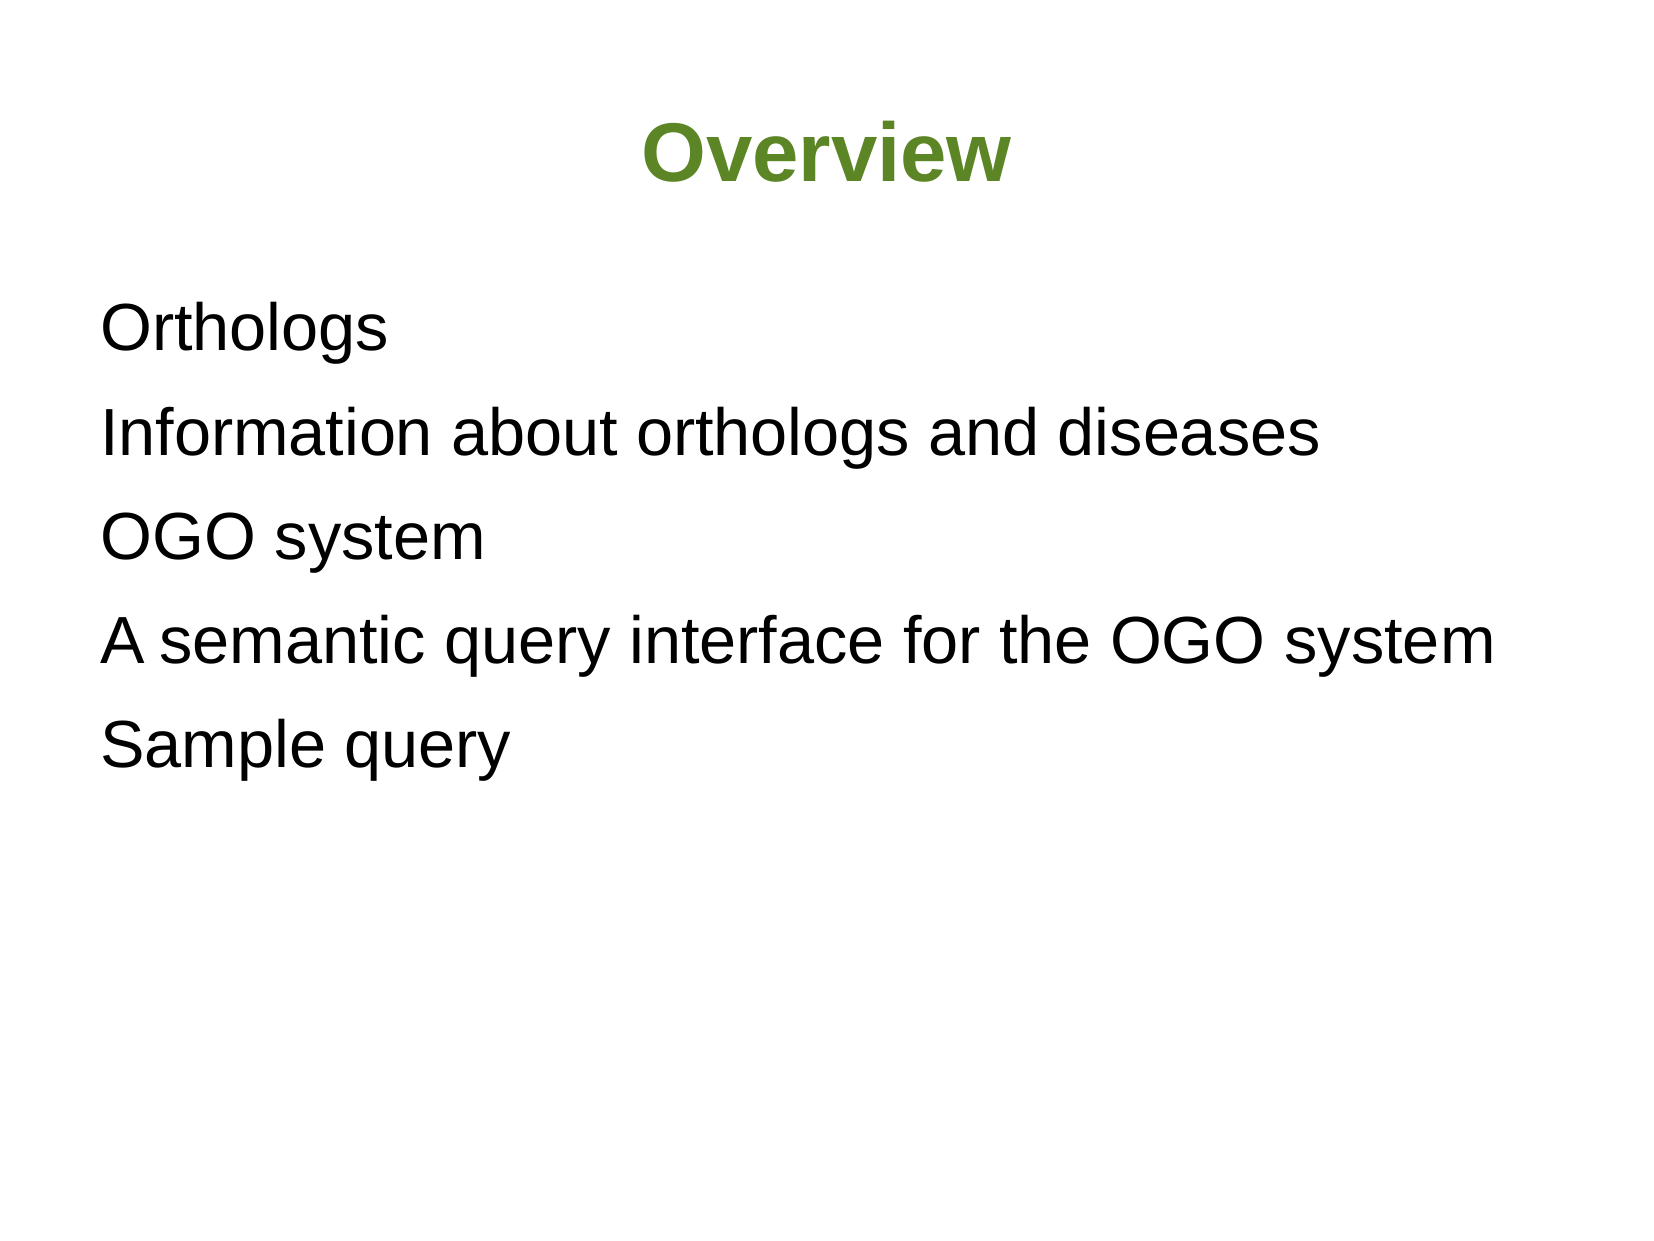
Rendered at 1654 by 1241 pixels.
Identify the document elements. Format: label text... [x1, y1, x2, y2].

title Overview [82, 49, 1571, 257]
list Orthologs Information about orthologs and diseases OGO system A semantic query interface for the OGO system Sample query [82, 290, 1571, 1109]
